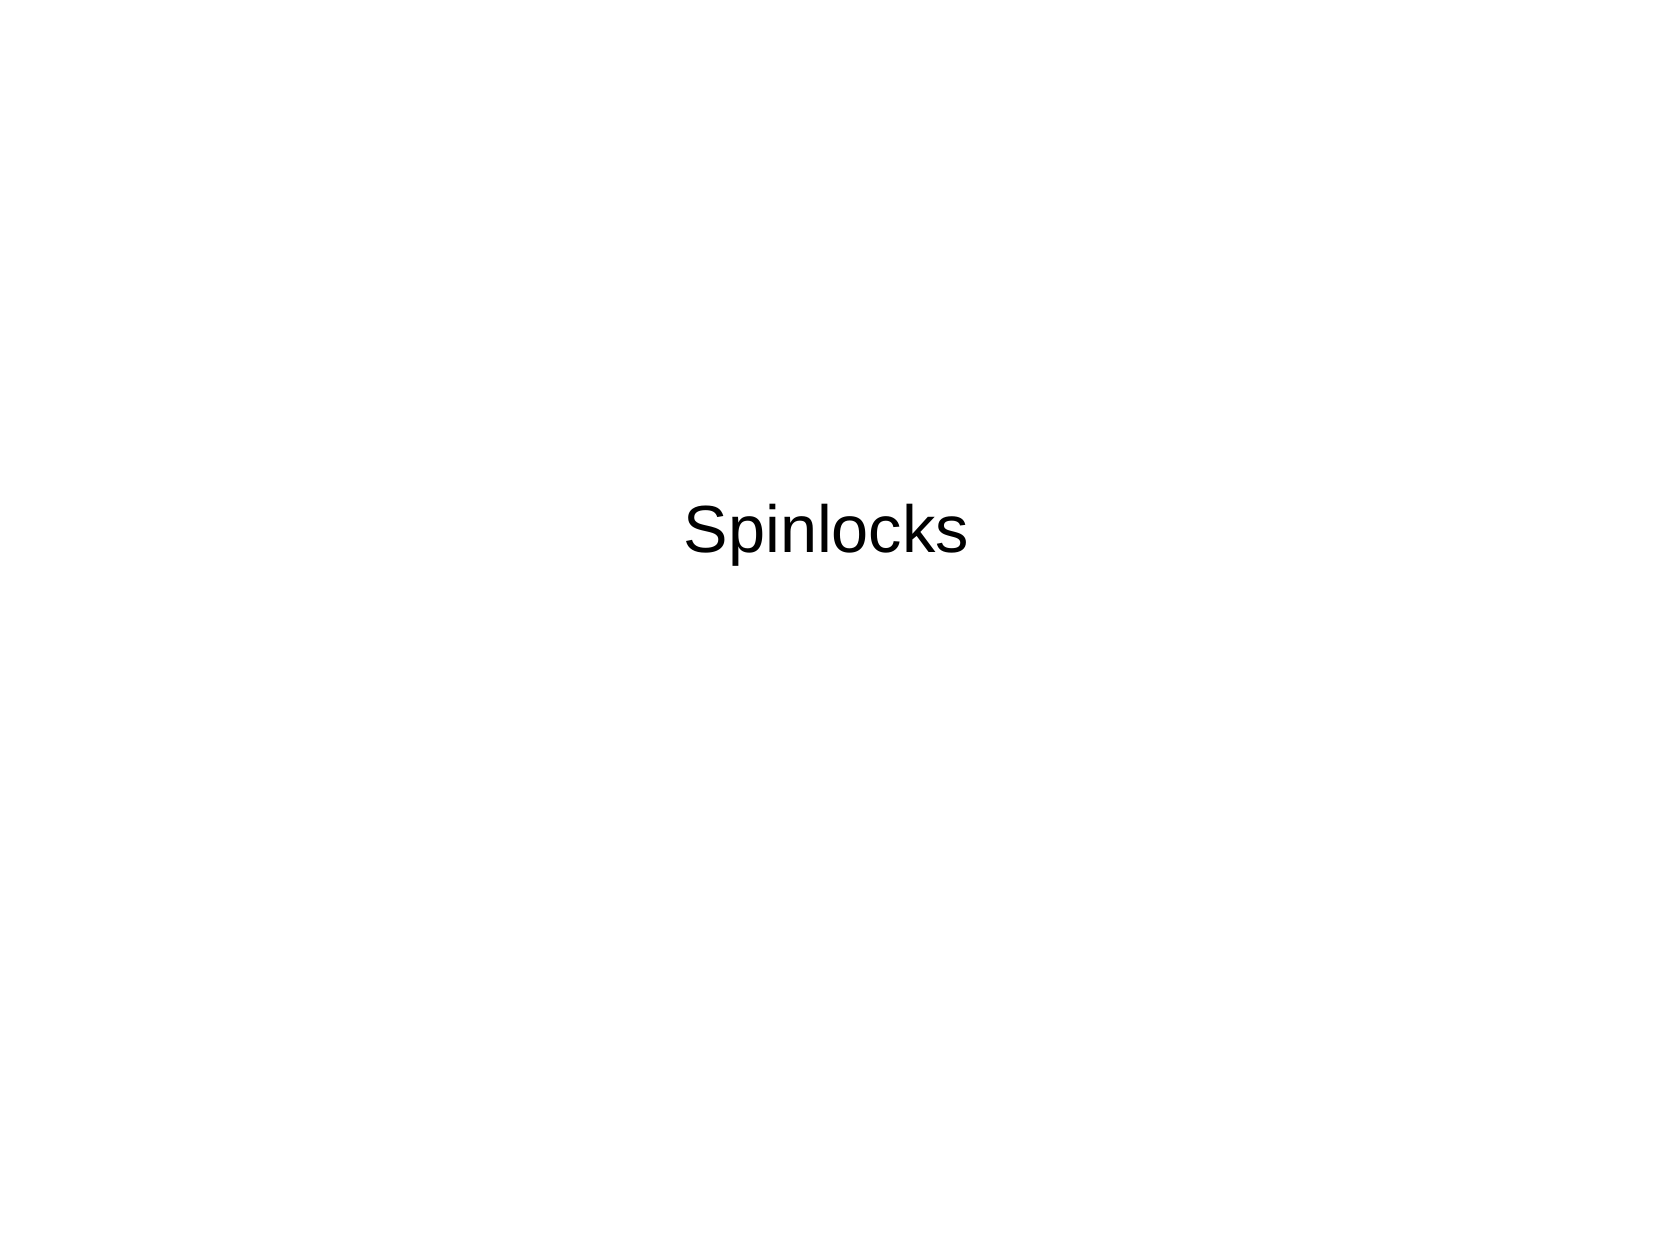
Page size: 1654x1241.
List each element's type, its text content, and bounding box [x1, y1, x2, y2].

subtitle Spinlocks [82, 49, 1571, 1010]
